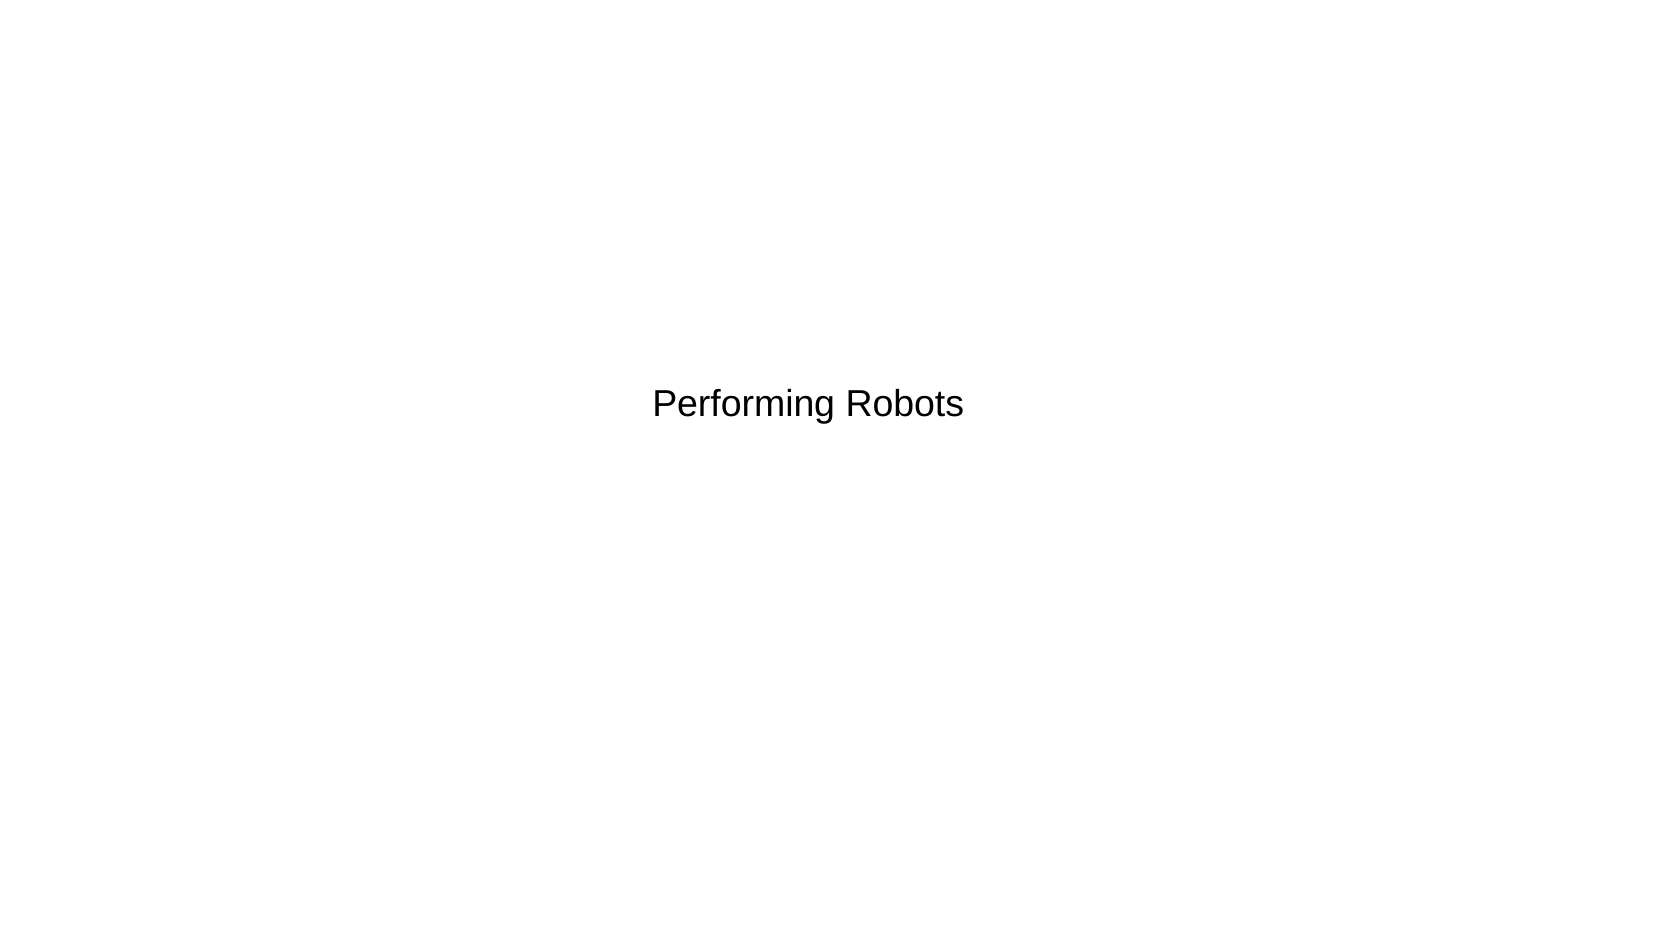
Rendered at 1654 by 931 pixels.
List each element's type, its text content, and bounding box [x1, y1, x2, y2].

text_box Performing Robots [637, 375, 980, 432]
